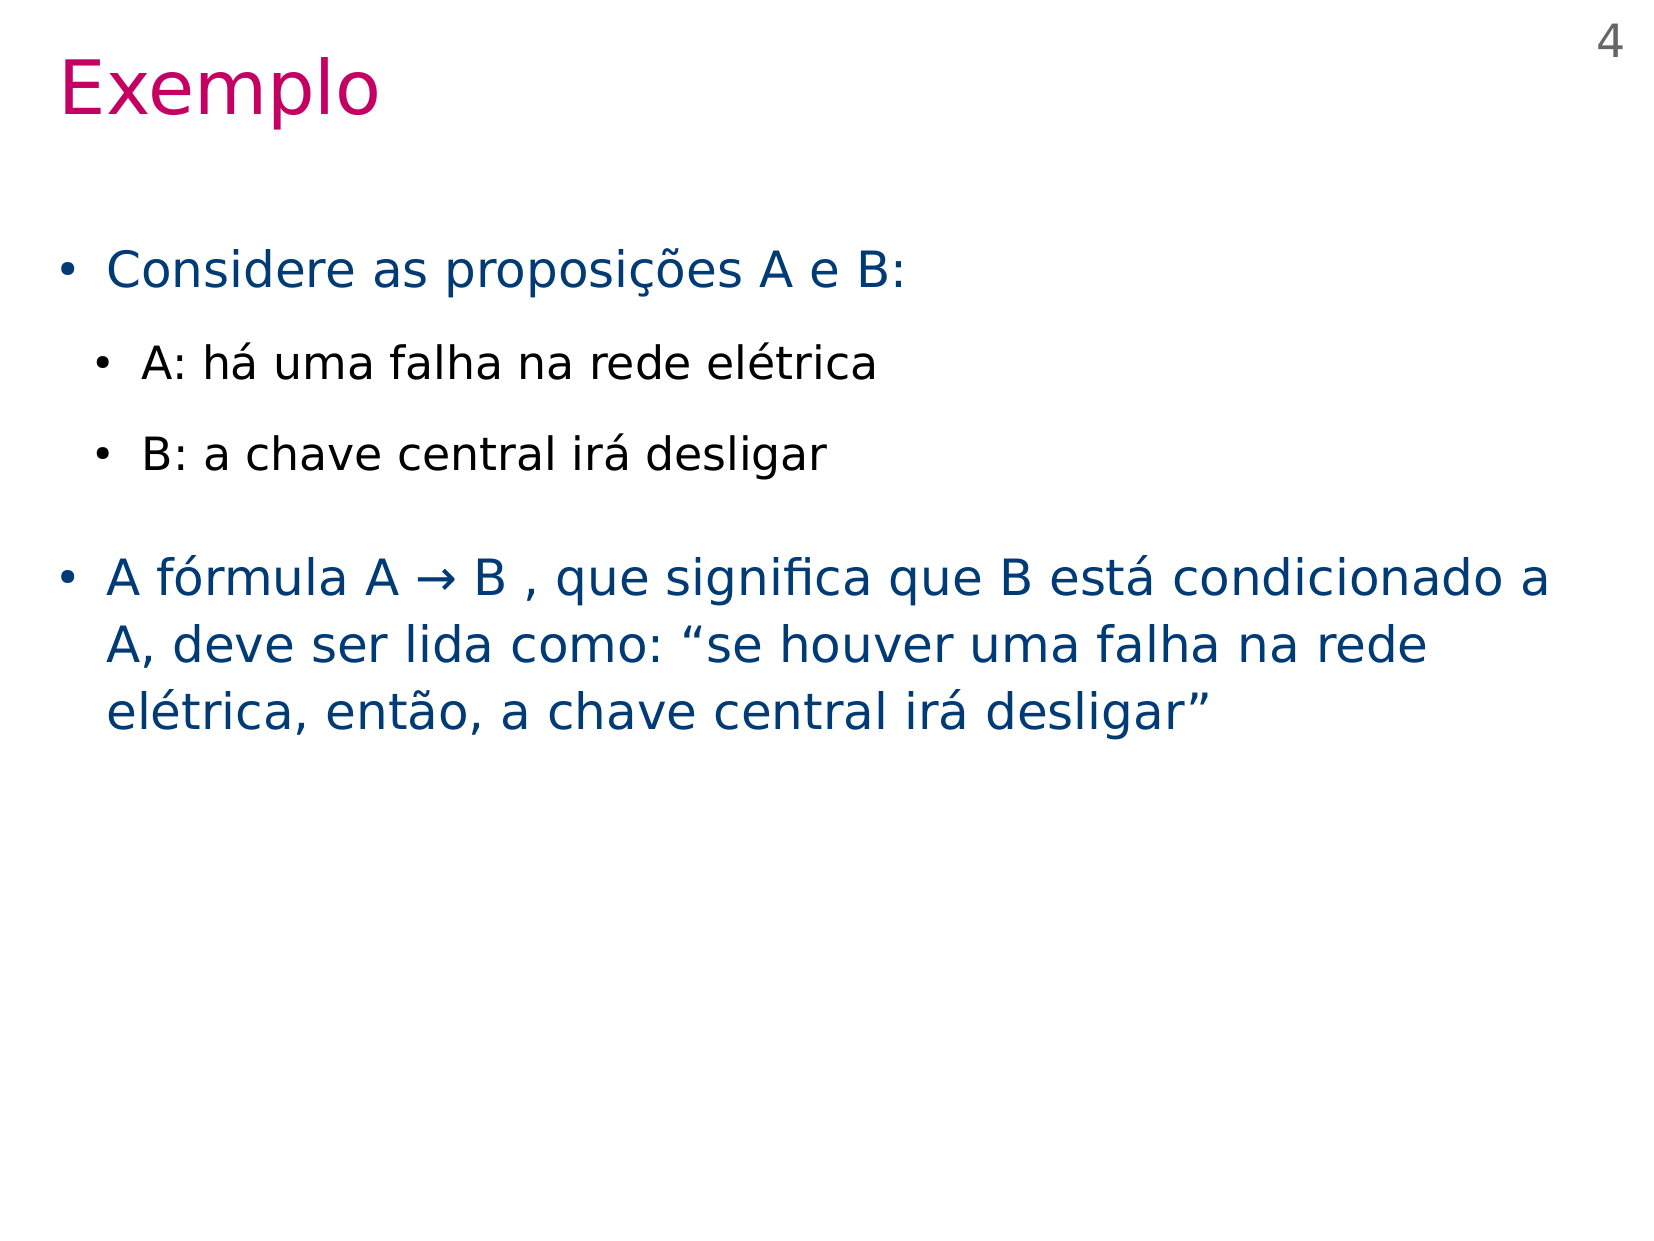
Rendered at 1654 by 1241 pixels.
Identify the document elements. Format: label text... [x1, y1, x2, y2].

list Considere as proposições A e B: A: há uma falha na rede elétrica B: a chave central irá desligar A fórmula A → B , que significa que B está condicionado a A, deve ser lida como: “se houver uma falha na rede elétrica, então, a chave central irá desligar” [59, 232, 1595, 1241]
title Exemplo [59, 29, 1625, 148]
